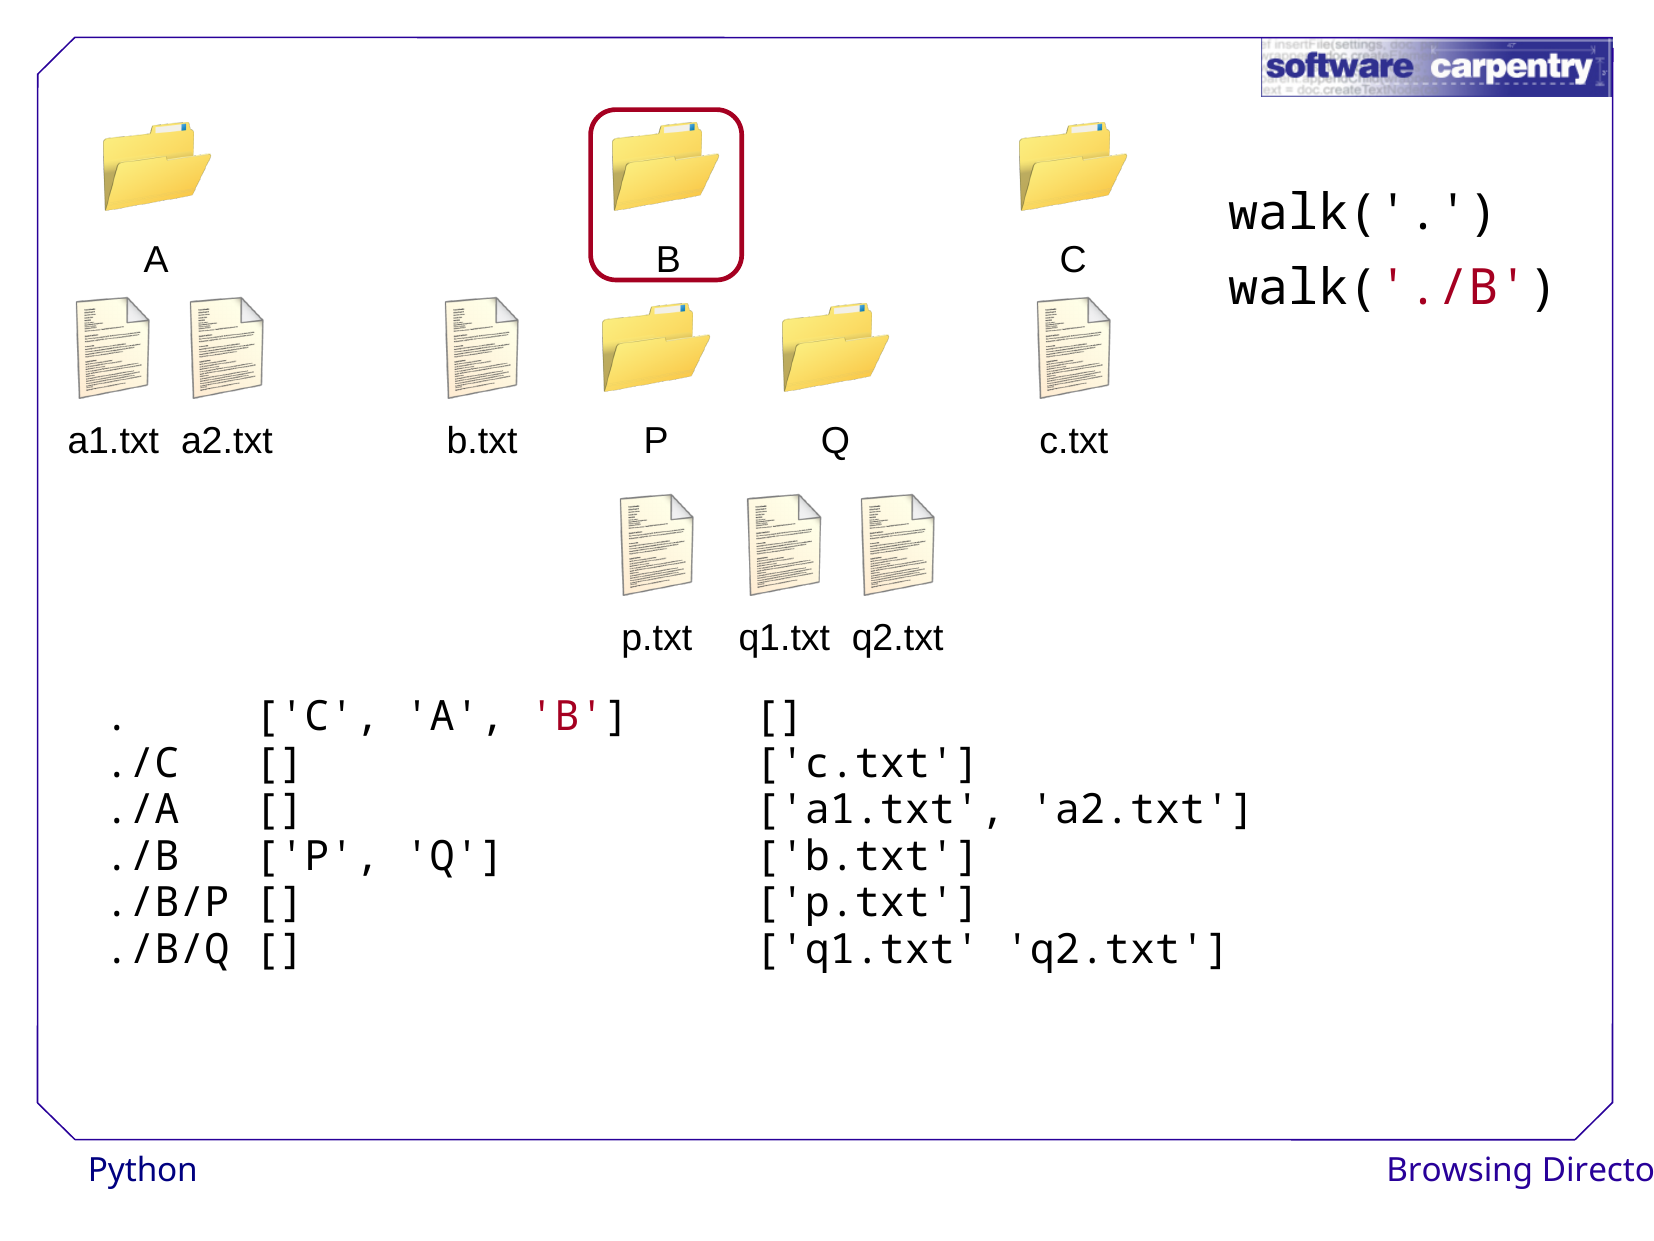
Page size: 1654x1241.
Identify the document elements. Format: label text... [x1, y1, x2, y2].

text_box p.txt [606, 609, 708, 668]
text_box . ['C', 'A', 'B'] [] ./C [] ['c.txt'] ./A [] ['a1.txt', 'a2.txt'] ./B ['P', 'Q'] ['b.txt'] ./B/P [] ['p.txt'] ./B/Q [] ['q1.txt' 'q2.txt'] [89, 686, 1512, 1150]
text_box a1.txt [52, 412, 175, 470]
text_box q1.txt [723, 609, 846, 668]
picture [56, 290, 284, 404]
text_box B [640, 231, 696, 277]
picture [600, 487, 714, 602]
text_box q2.txt [846, 609, 959, 668]
picture [1017, 290, 1131, 404]
picture [425, 290, 539, 404]
text_box walk('.') walk('./B') [1214, 156, 1517, 252]
picture [1015, 108, 1131, 224]
picture [598, 289, 714, 405]
picture [727, 487, 955, 602]
picture [778, 289, 893, 405]
text_box b.txt [431, 412, 533, 470]
text_box C [1044, 231, 1102, 290]
picture [1261, 39, 1613, 97]
text_box B [640, 283, 696, 290]
picture [99, 108, 215, 224]
text_box a2.txt [175, 412, 288, 470]
text_box P [628, 412, 684, 470]
text_box A [128, 231, 184, 290]
text_box c.txt [1024, 412, 1124, 470]
picture [608, 112, 723, 224]
text_box Q [805, 412, 865, 470]
